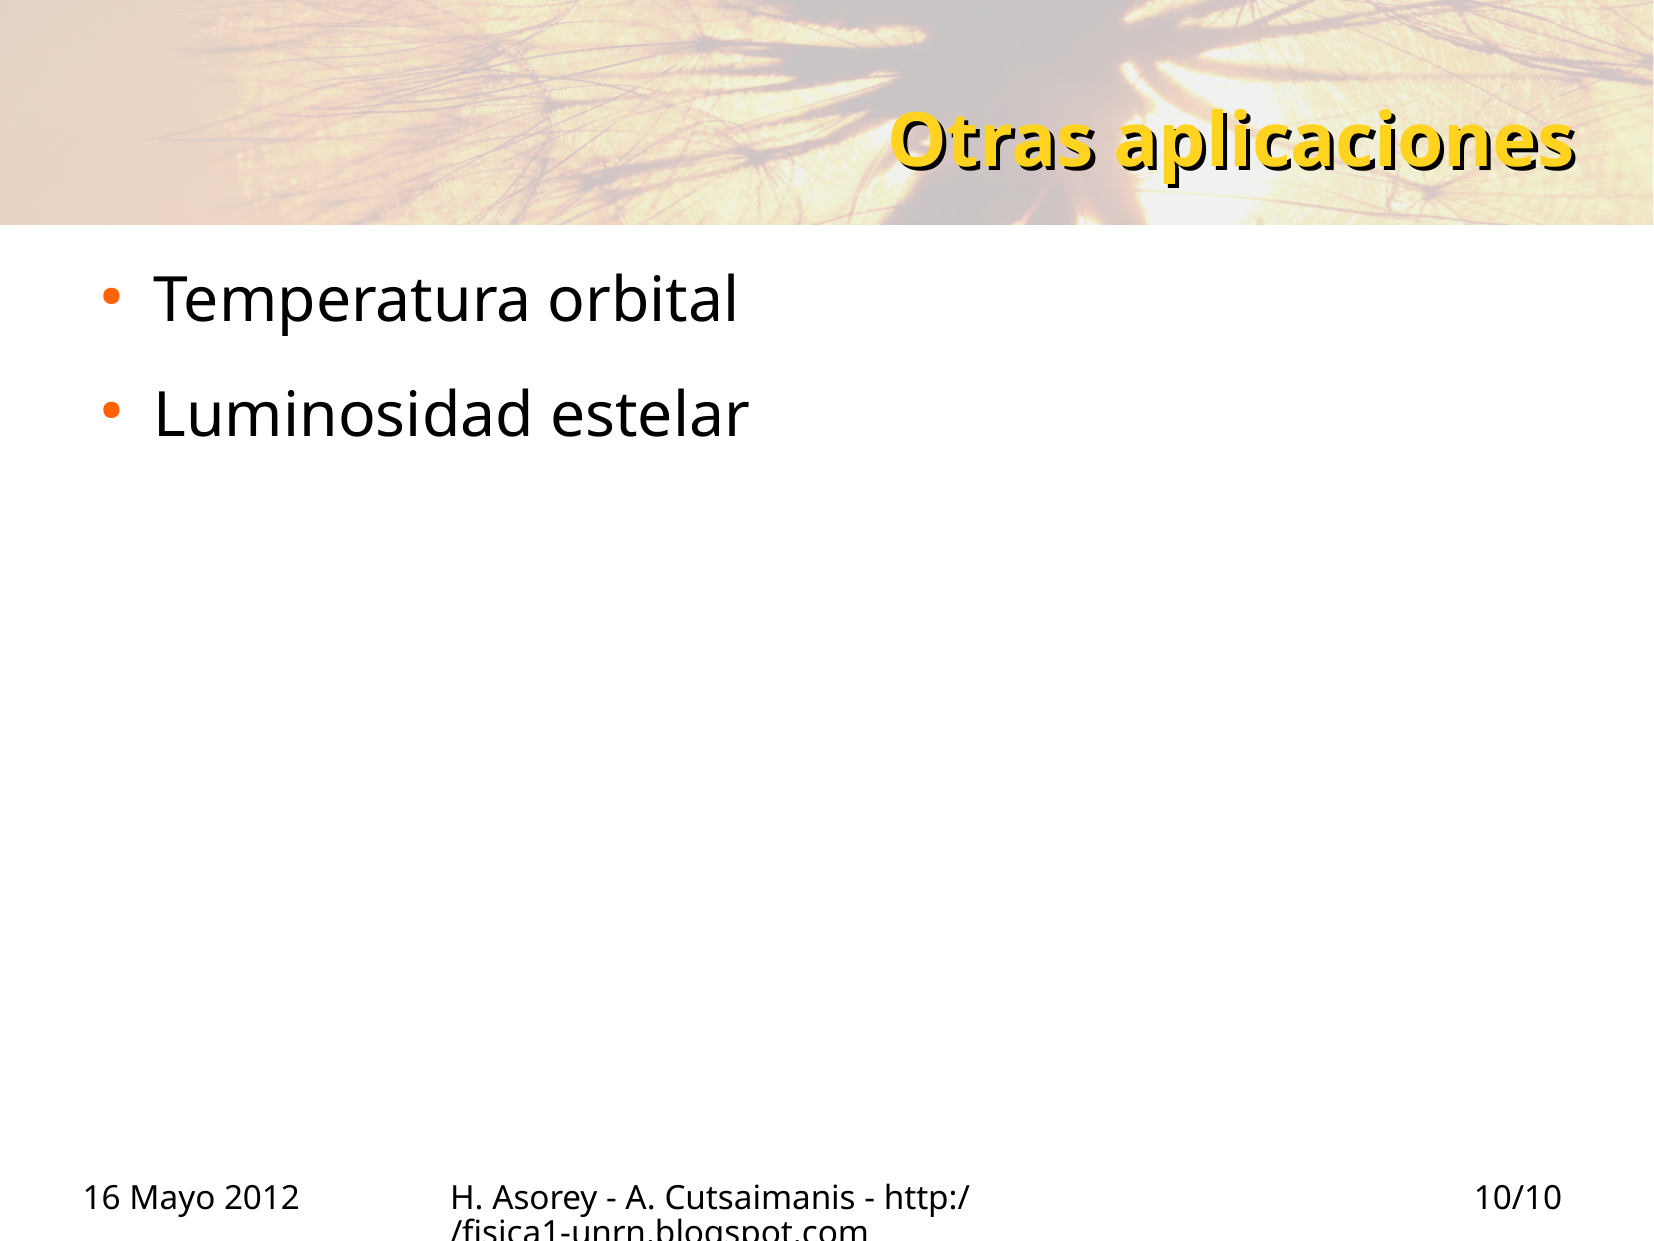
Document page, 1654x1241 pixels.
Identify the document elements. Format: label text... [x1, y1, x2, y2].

title Otras aplicaciones [86, 49, 1576, 226]
list Temperatura orbital Luminosidad estelar [82, 255, 1571, 975]
picture [0, 0, 1654, 225]
